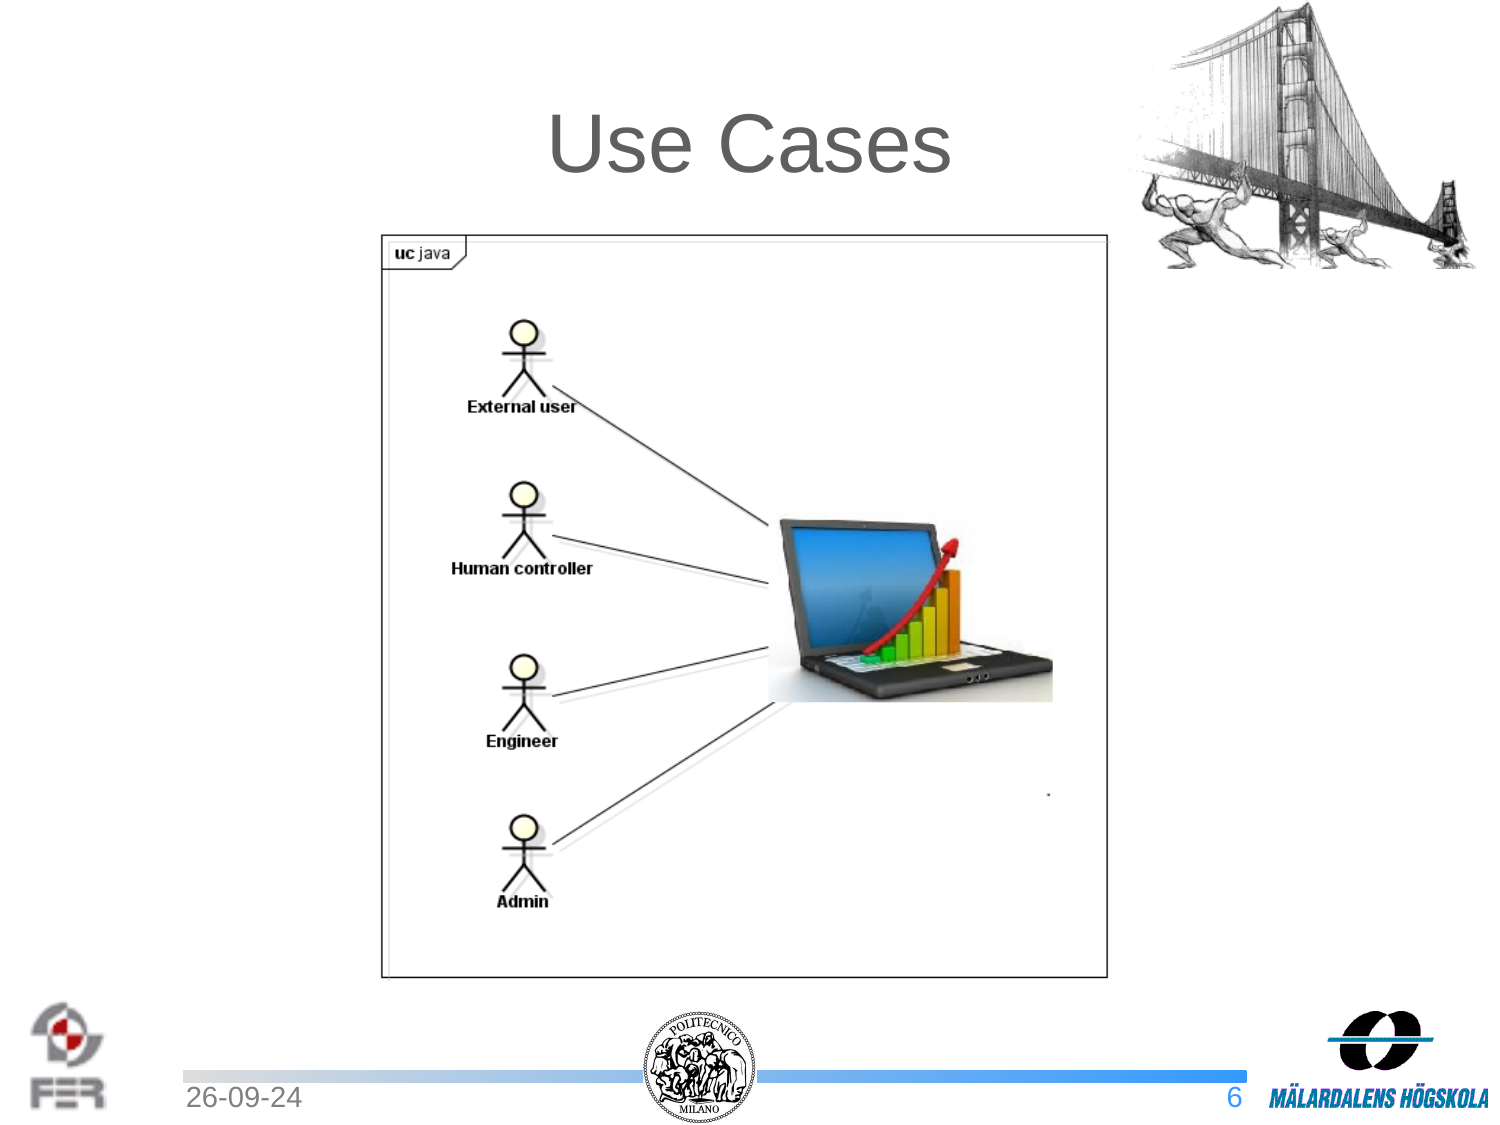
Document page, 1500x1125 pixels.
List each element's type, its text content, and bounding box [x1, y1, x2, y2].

picture [1269, 1011, 1488, 1108]
picture [29, 987, 107, 1125]
picture [1122, 0, 1477, 269]
picture [1435, 1096, 1441, 1104]
picture [1454, 1091, 1459, 1108]
text_box 13-10-30 [171, 1070, 396, 1114]
text_box <numero> [1186, 1070, 1258, 1114]
picture [377, 232, 1111, 981]
title Use Cases [75, 45, 1122, 233]
picture [1368, 1093, 1374, 1104]
picture [643, 1011, 757, 1123]
